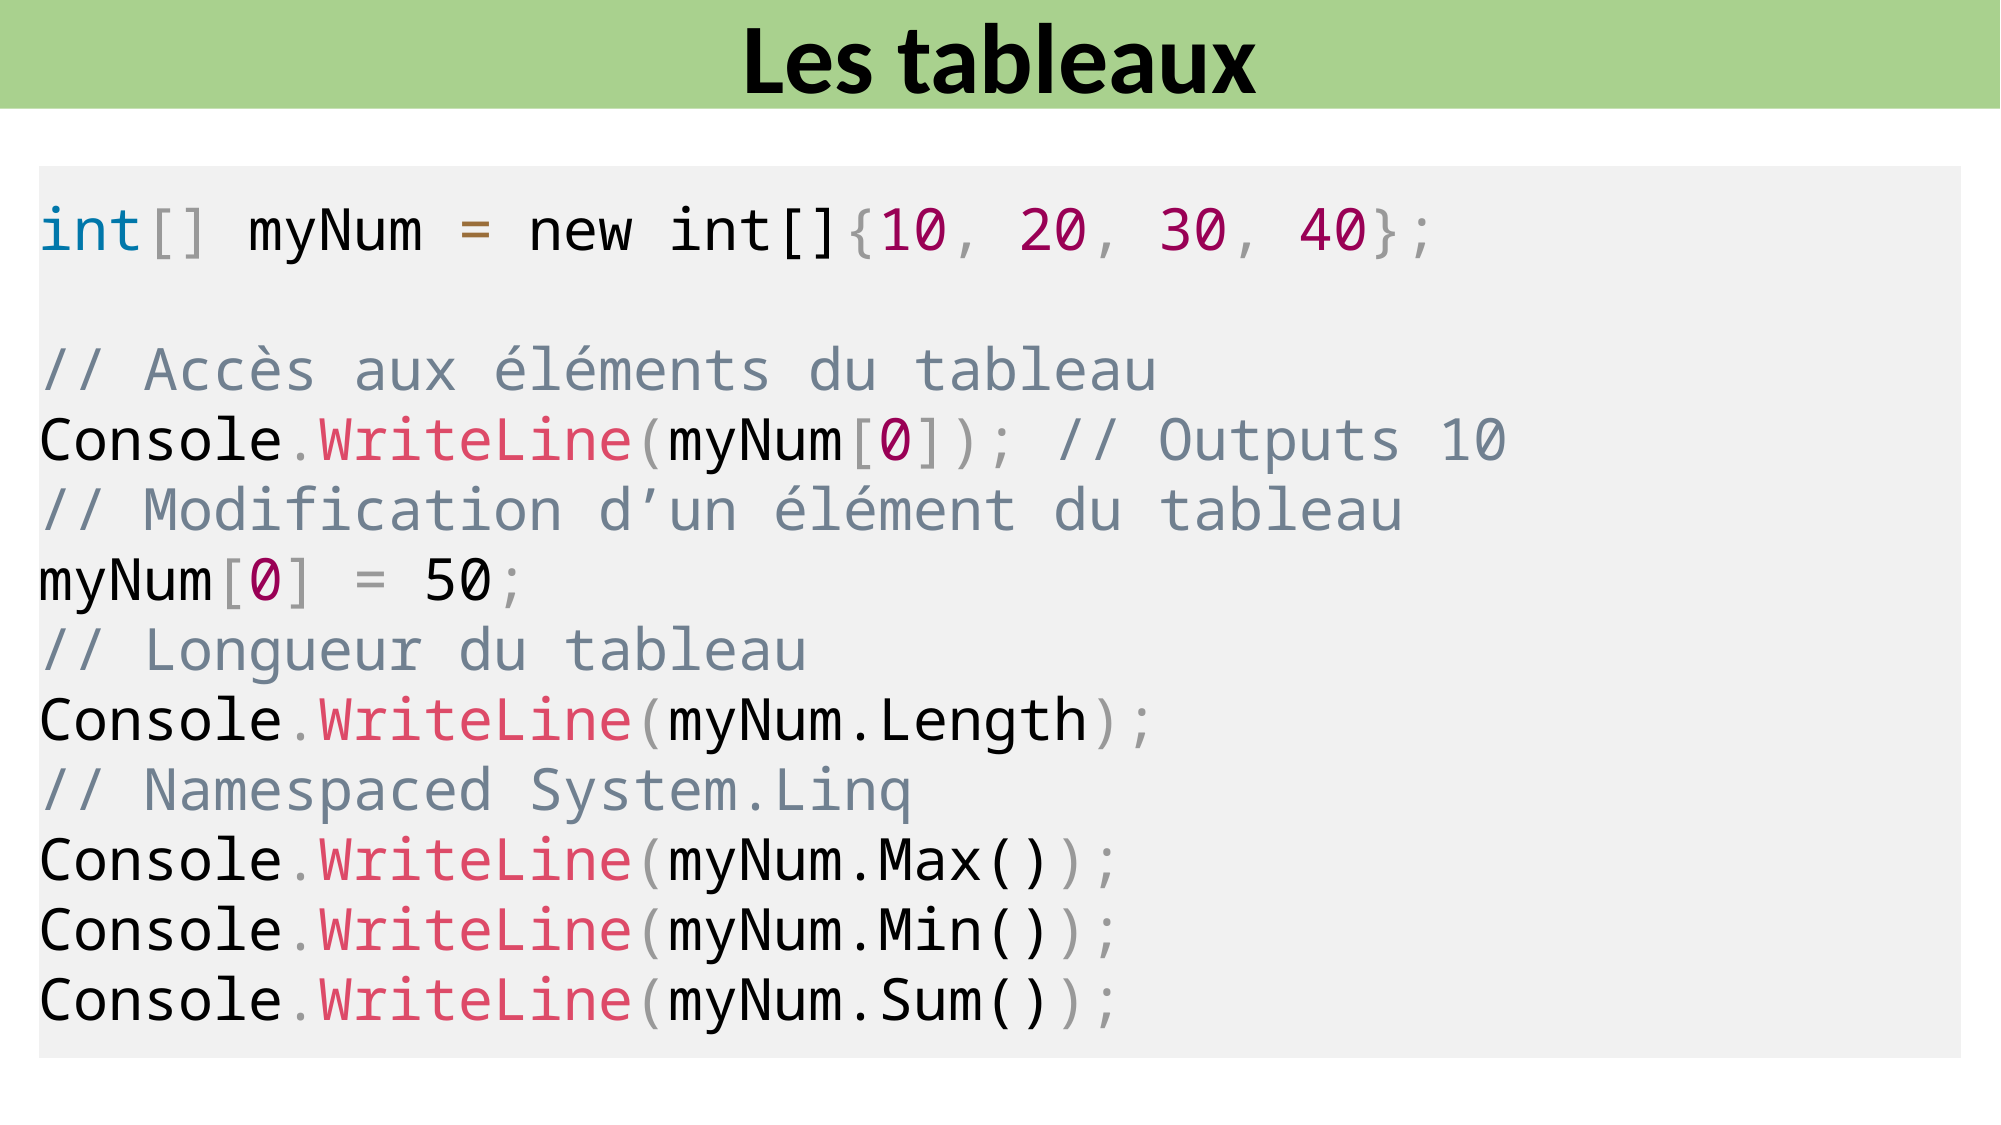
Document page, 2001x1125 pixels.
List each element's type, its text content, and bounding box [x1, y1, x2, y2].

title Les tableaux [0, 0, 2000, 109]
text_box int[] myNum = new int[]{10, 20, 30, 40}; // Accès aux éléments du tableau Console.WriteLine(myNum[0]); // Outputs 10 // Modification d’un élément du tableau myNum[0] = 50; // Longueur du tableau Console.WriteLine(myNum.Length); // Namespaced System.Linq Console.WriteLine(myNum.Max()); Console.WriteLine(myNum.Min()); Console.WriteLine(myNum.Sum()); [39, 166, 1961, 1058]
